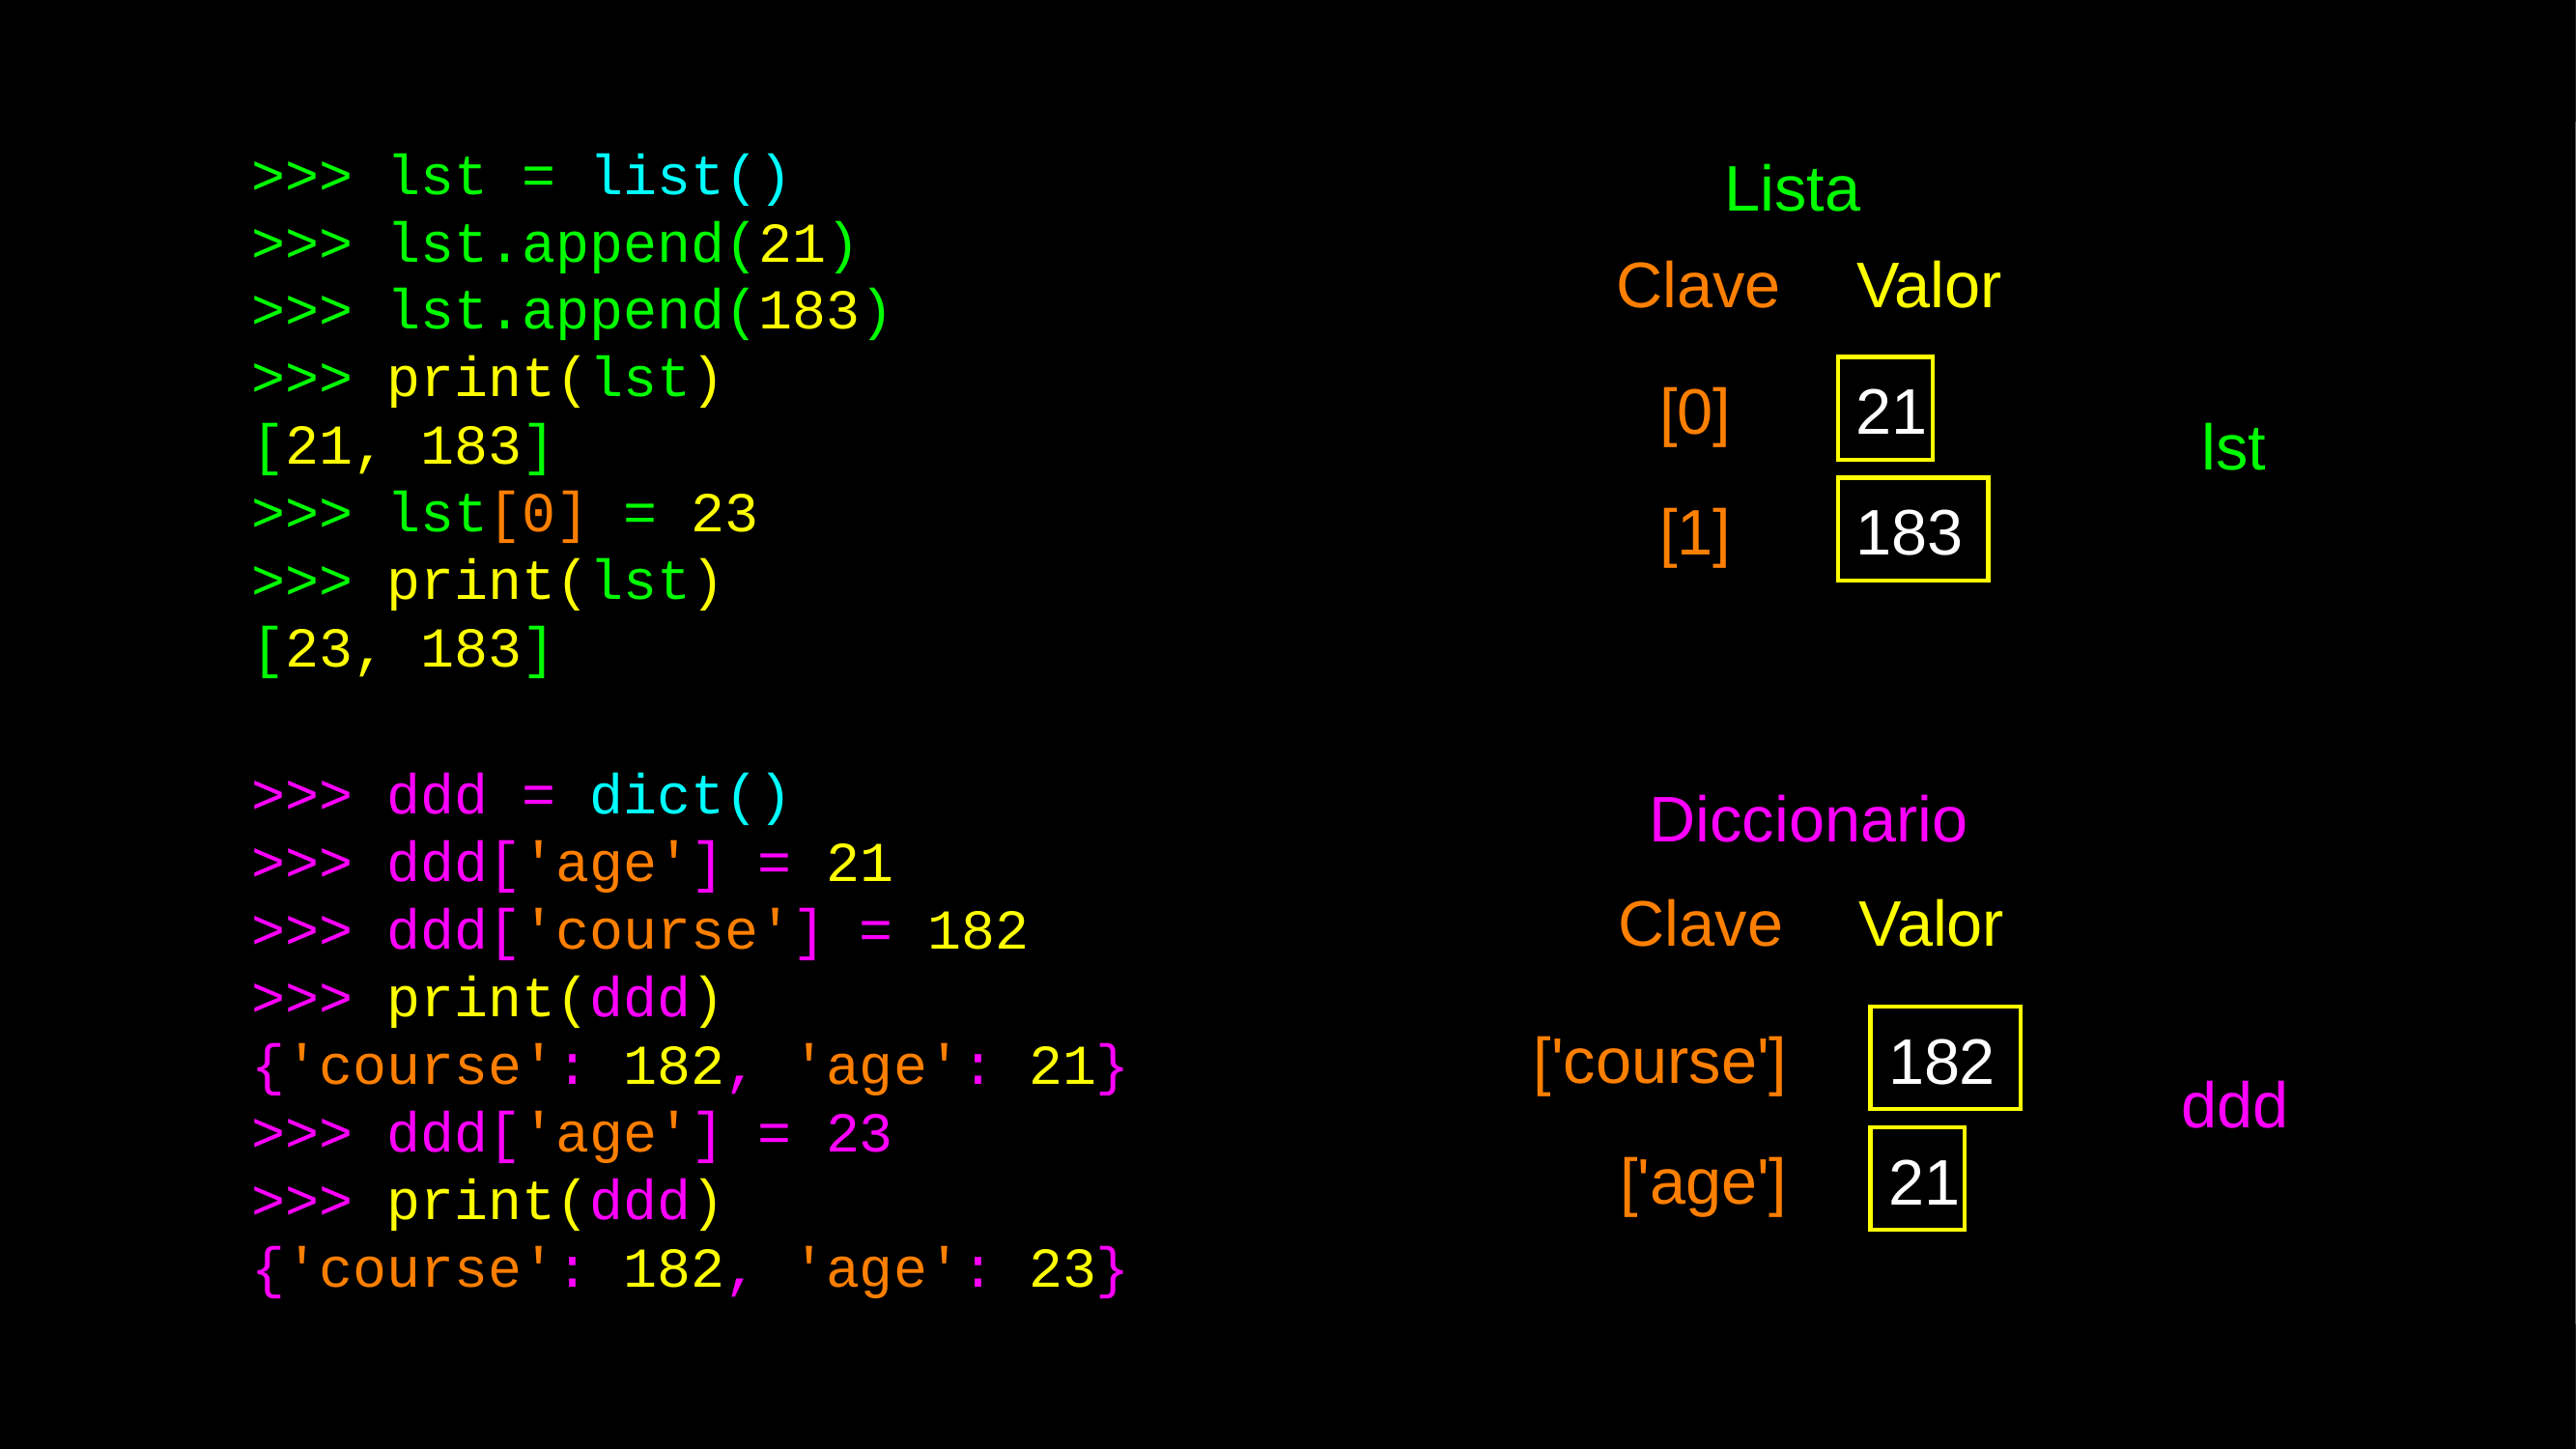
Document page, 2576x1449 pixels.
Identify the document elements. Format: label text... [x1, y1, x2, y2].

text_box 183 [1838, 477, 1989, 581]
text_box >>> lst = list() >>> lst.append(21) >>> lst.append(183) >>> print(lst) [21, 183] >>> lst[0] = 23 >>> print(lst) [23, 183] [251, 123, 1153, 694]
text_box [0] [1628, 358, 1732, 458]
text_box Clave [1610, 870, 1792, 970]
text_box >>> ddd = dict() >>> ddd['age'] = 21 >>> ddd['course'] = 182 >>> print(ddd) {'course': 182, 'age': 21} >>> ddd['age'] = 23 >>> print(ddd) {'course': 182, 'age': 23} [251, 716, 1236, 1341]
text_box ddd [2156, 1040, 2314, 1164]
text_box ['course'] [1494, 1009, 1788, 1108]
text_box 21 [1838, 356, 1934, 460]
text_box Valor [1841, 232, 2018, 331]
text_box 21 [1870, 1127, 1966, 1231]
text_box lst [2182, 383, 2285, 506]
text_box Diccionario [1599, 754, 2017, 878]
text_box Clave [1608, 232, 1789, 331]
text_box [1] [1628, 479, 1732, 579]
text_box ['age'] [1597, 1129, 1788, 1229]
text_box Lista [1716, 123, 1868, 246]
text_box 182 [1870, 1007, 2021, 1110]
text_box Valor [1844, 870, 2020, 970]
